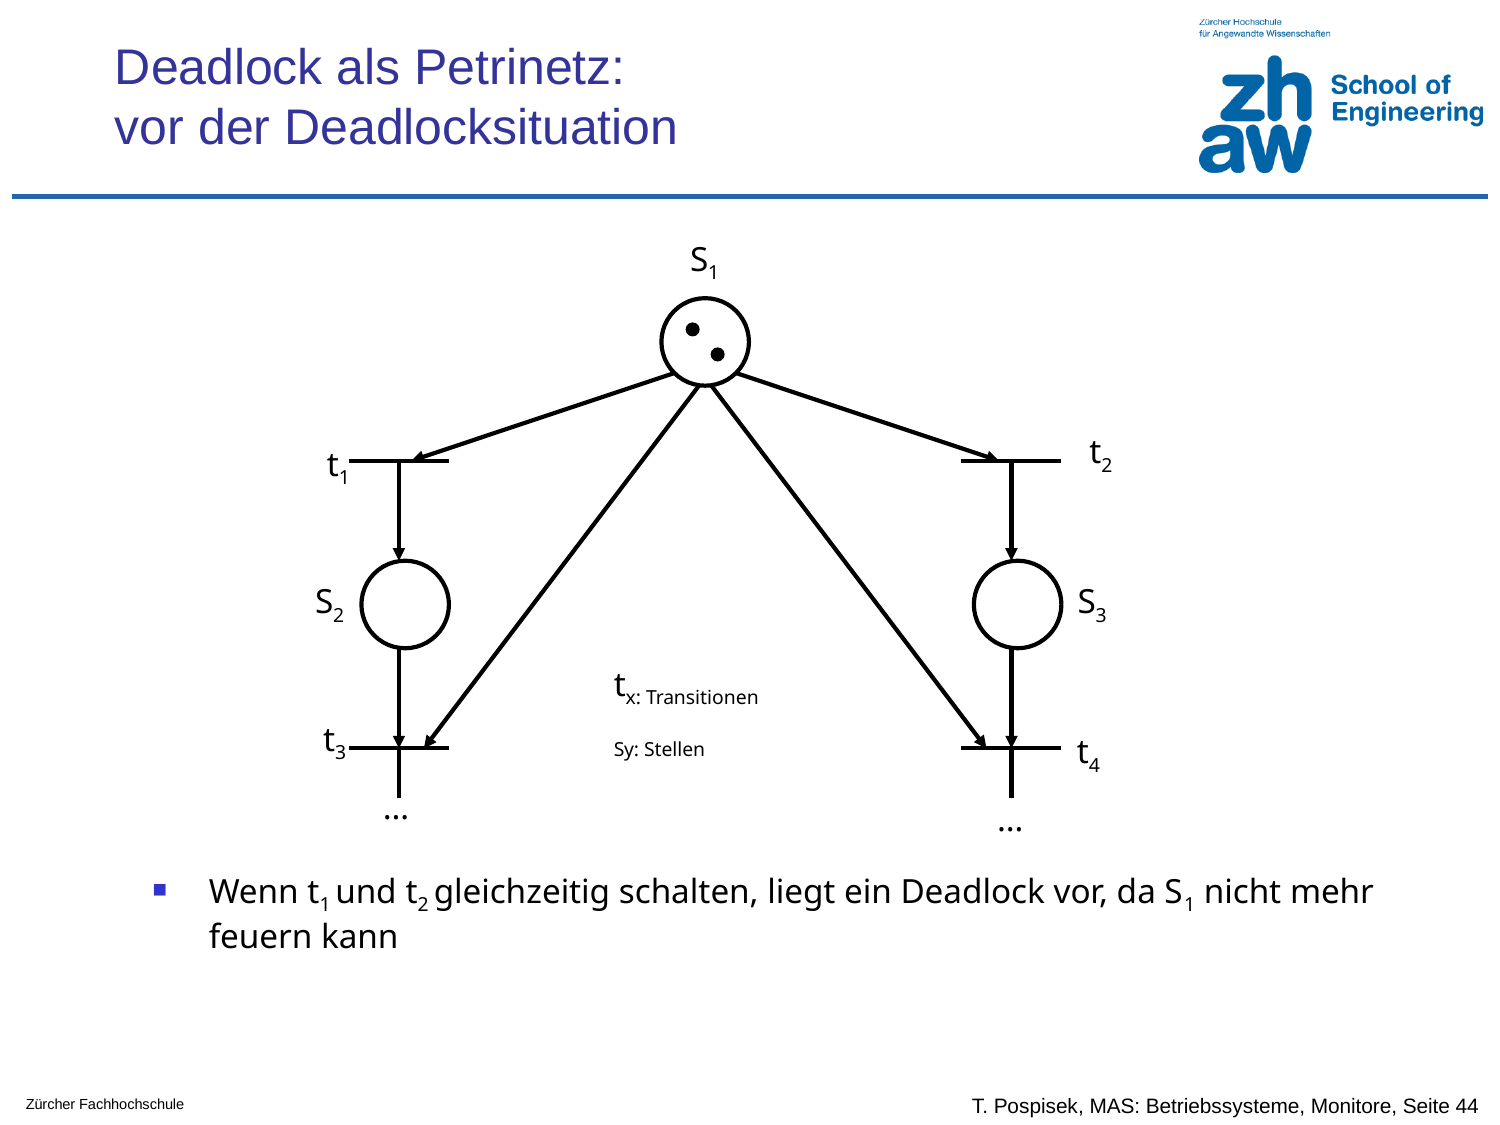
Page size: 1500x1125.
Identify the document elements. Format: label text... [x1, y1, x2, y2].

text_box tx: Transitionen Sy: Stellen [598, 655, 792, 768]
text_box … [982, 790, 1054, 846]
text_box [711, 348, 724, 361]
text_box … [368, 778, 439, 834]
text_box [686, 323, 699, 336]
text_box t2 [1074, 423, 1128, 484]
picture [1199, 19, 1483, 173]
text_box t1 [312, 435, 365, 497]
text_box S1 [675, 230, 734, 291]
text_box S2 [300, 573, 359, 634]
text_box t4 [1062, 723, 1115, 784]
list Wenn t1 und t2 gleichzeitig schalten, liegt ein Deadlock vor, da S1 nicht mehr feuern kann [137, 862, 1425, 1025]
title Deadlock als Petrinetz: vor der Deadlocksituation [99, 50, 1158, 163]
text_box t3 [308, 710, 361, 772]
text_box S3 [1062, 573, 1122, 634]
